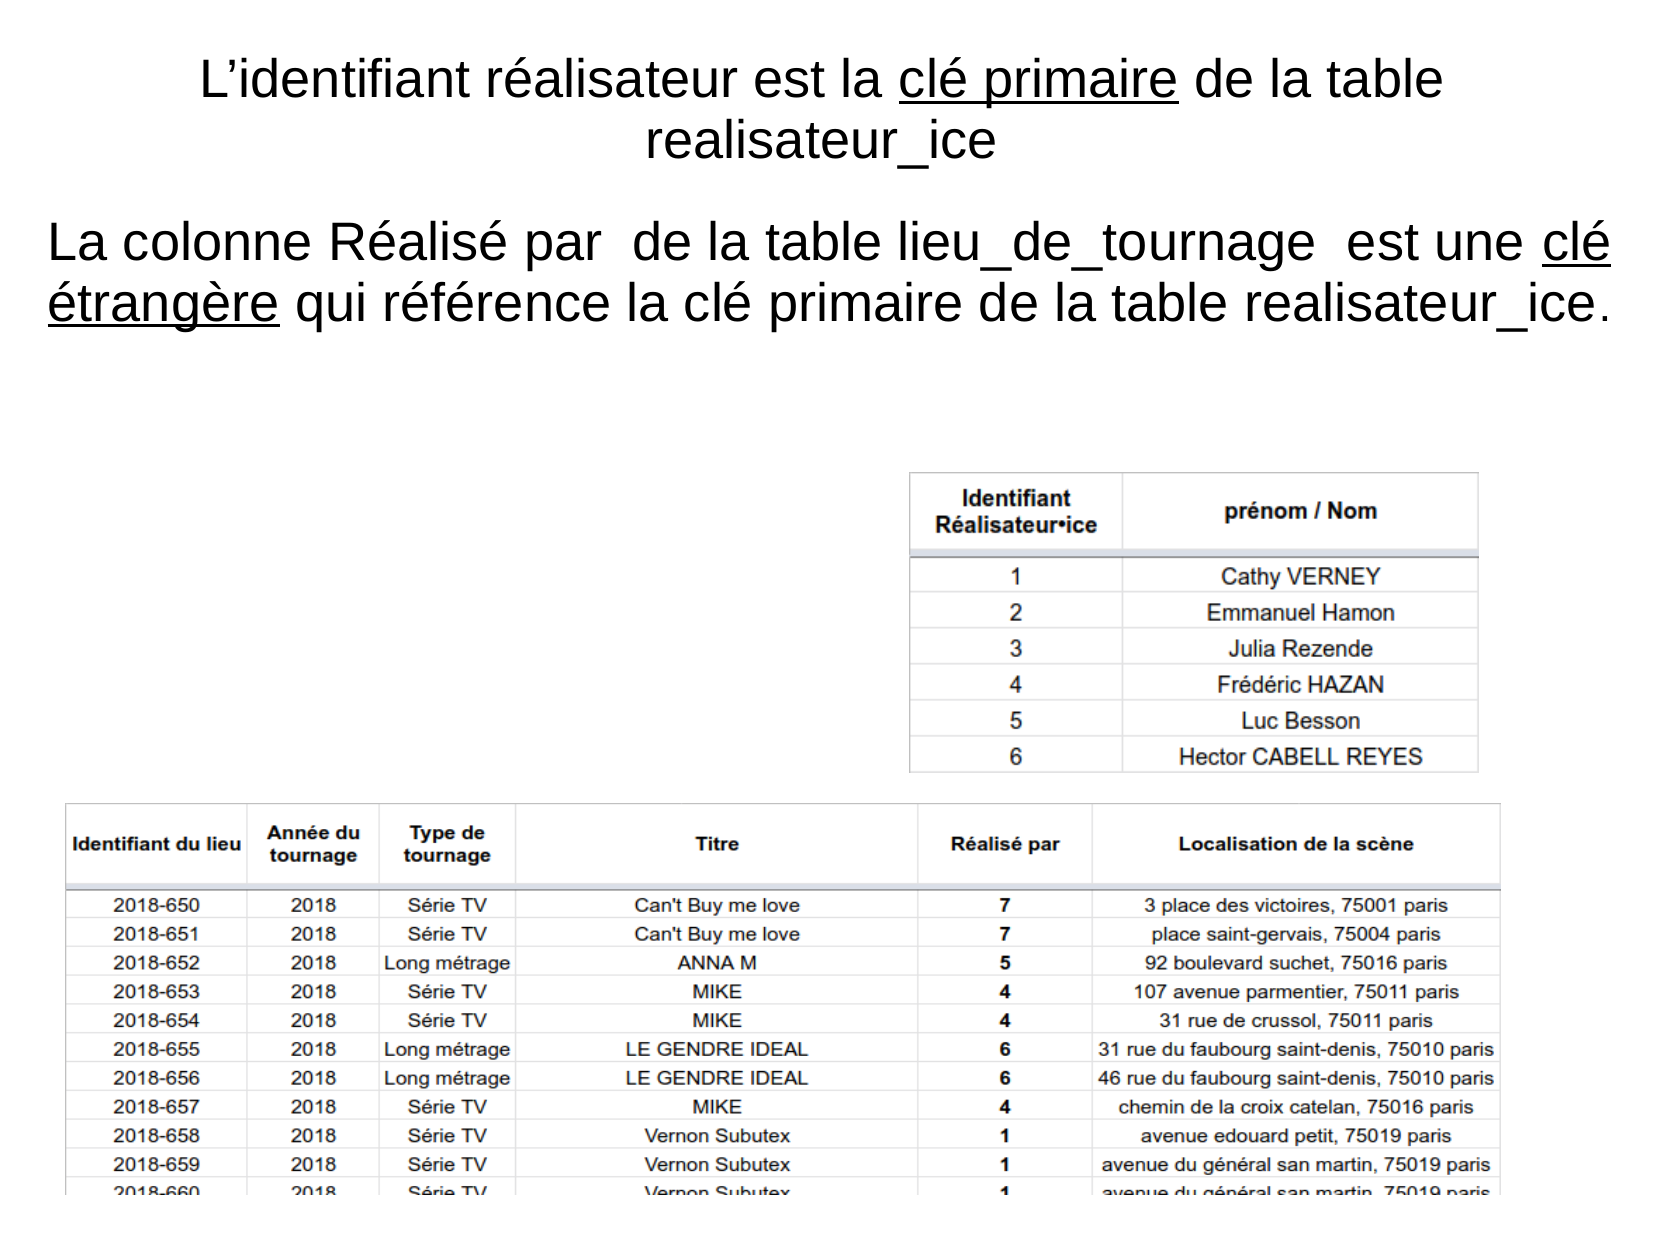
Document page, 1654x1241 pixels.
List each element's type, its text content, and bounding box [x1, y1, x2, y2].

text_box L’identifiant réalisateur est la clé primaire de la table realisateur_ice La colonne Réalisé par de la table lieu_de_tournage est une clé étrangère qui référence la clé primaire de la table realisateur_ice. [17, 41, 1642, 414]
picture [909, 472, 1479, 773]
picture [65, 803, 1501, 1195]
